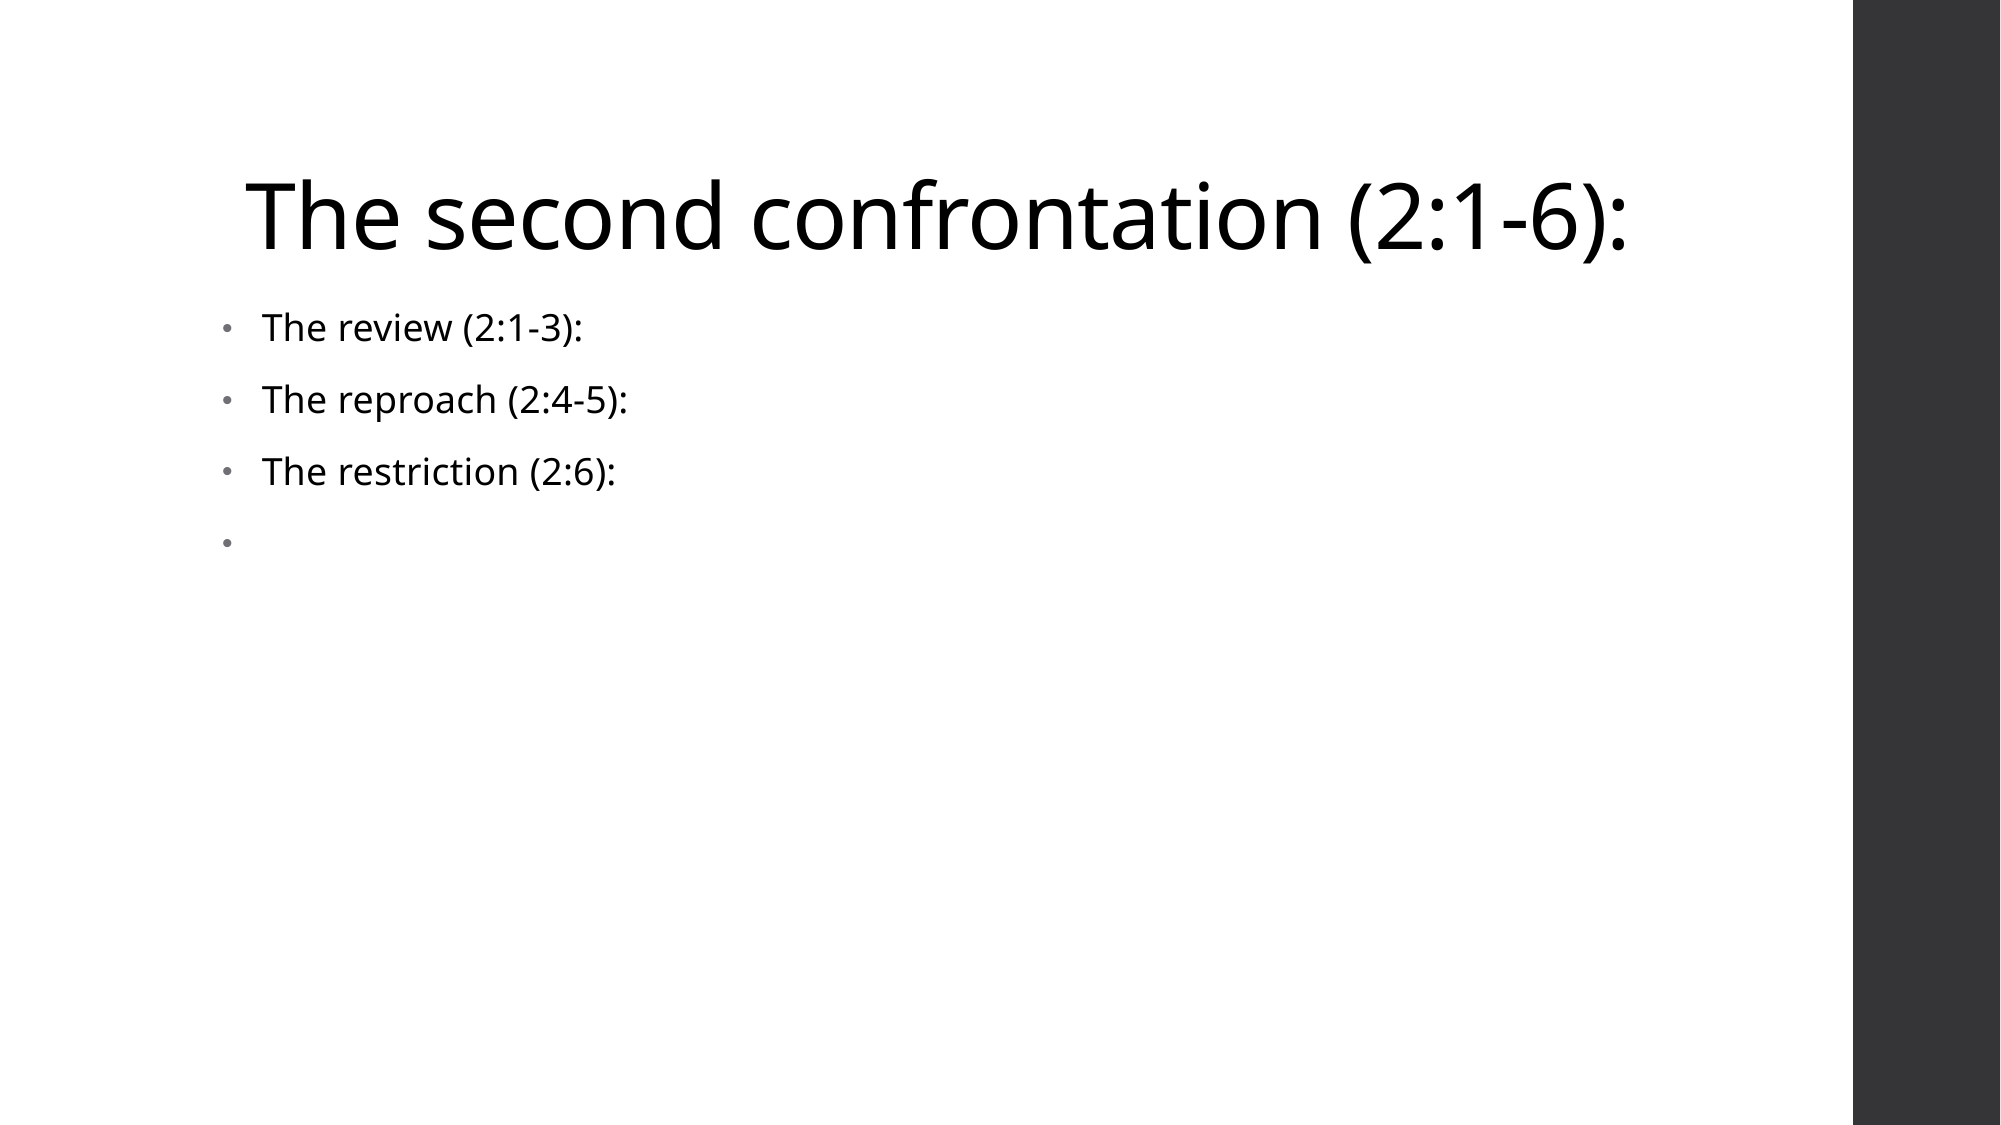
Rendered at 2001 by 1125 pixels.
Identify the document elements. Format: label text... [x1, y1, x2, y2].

title The second confrontation (2:1-6): [206, 60, 1797, 278]
list The review (2:1-3): The reproach (2:4-5): The restriction (2:6): [206, 299, 1617, 1014]
